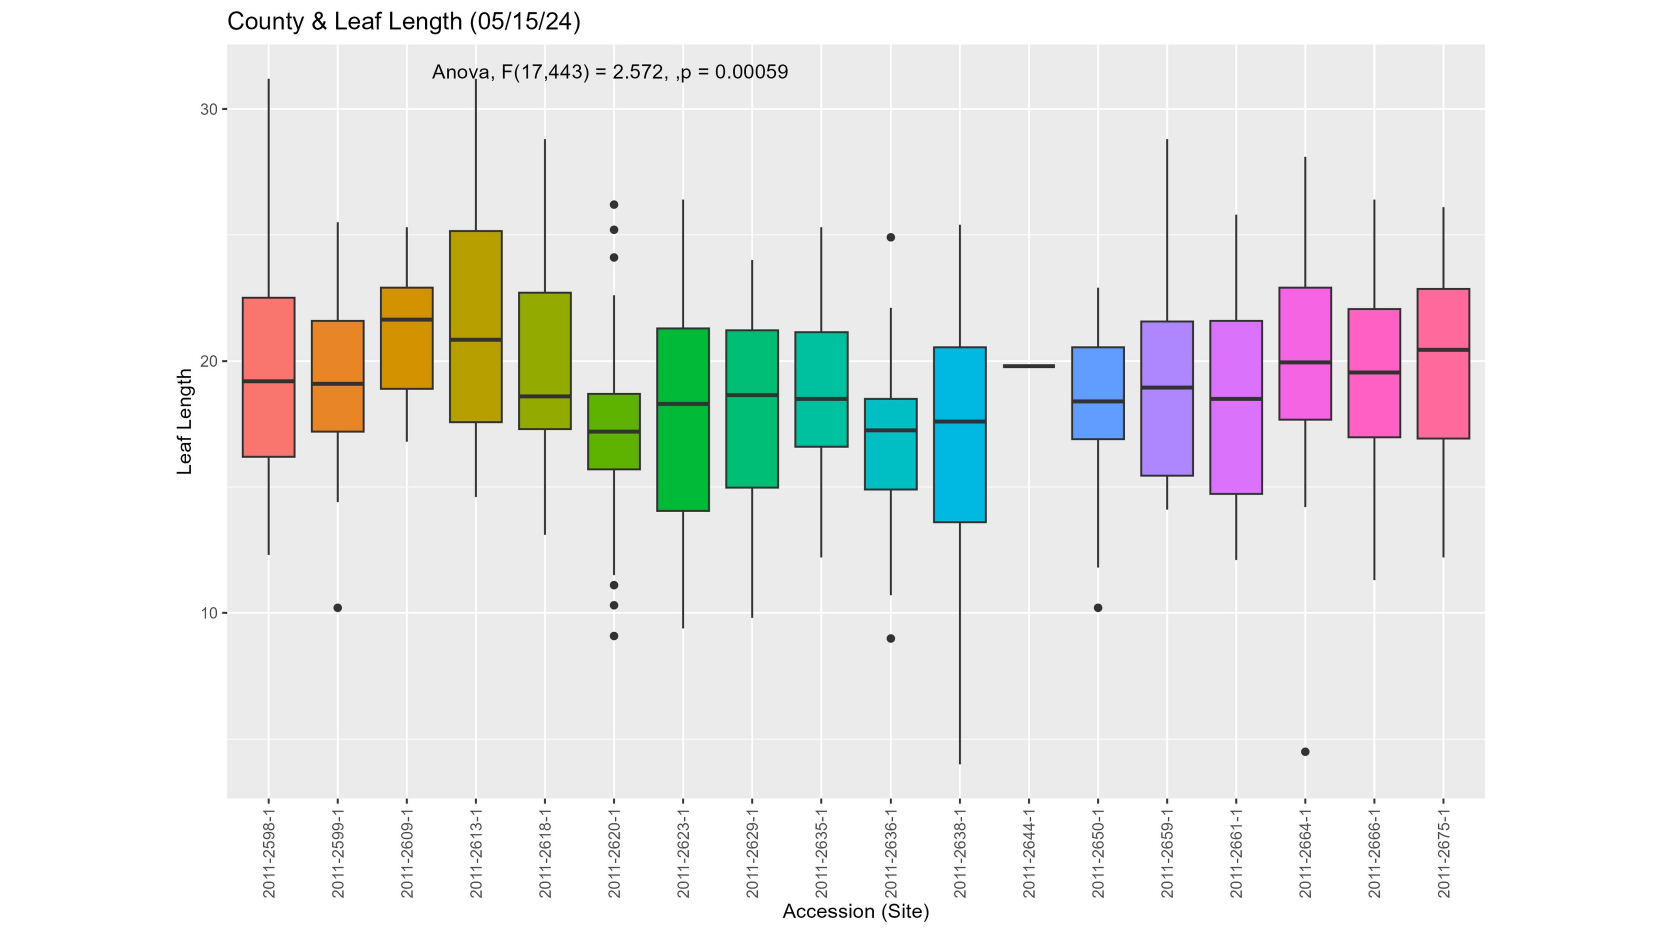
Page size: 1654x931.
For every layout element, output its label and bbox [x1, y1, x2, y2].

picture [166, 1, 1495, 931]
